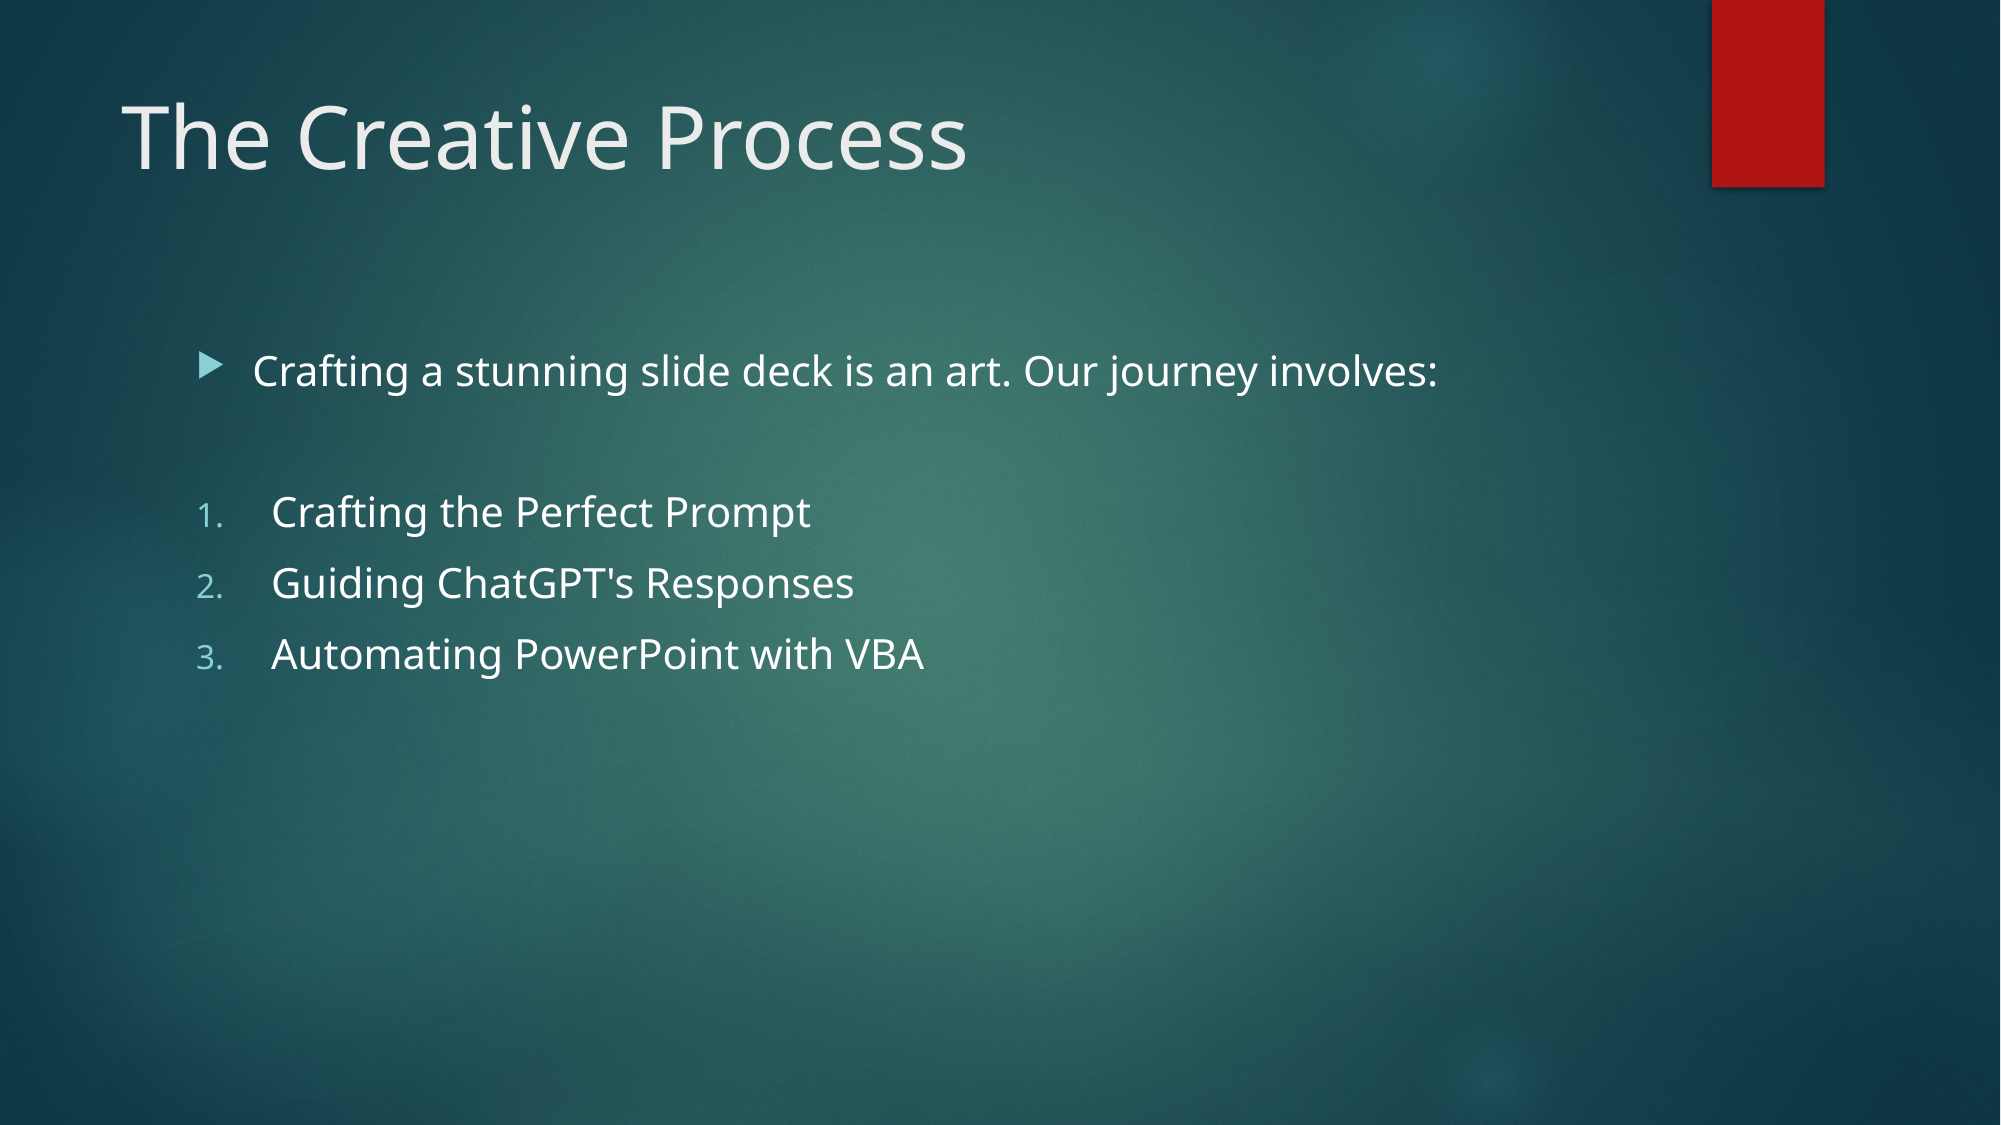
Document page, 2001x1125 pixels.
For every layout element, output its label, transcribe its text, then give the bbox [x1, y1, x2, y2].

list Crafting a stunning slide deck is an art. Our journey involves: Crafting the Perfect Prompt Guiding ChatGPT's Responses Automating PowerPoint with VBA [181, 336, 1649, 1025]
title The Creative Process [106, 74, 1649, 304]
picture [0, 0, 2001, 1125]
